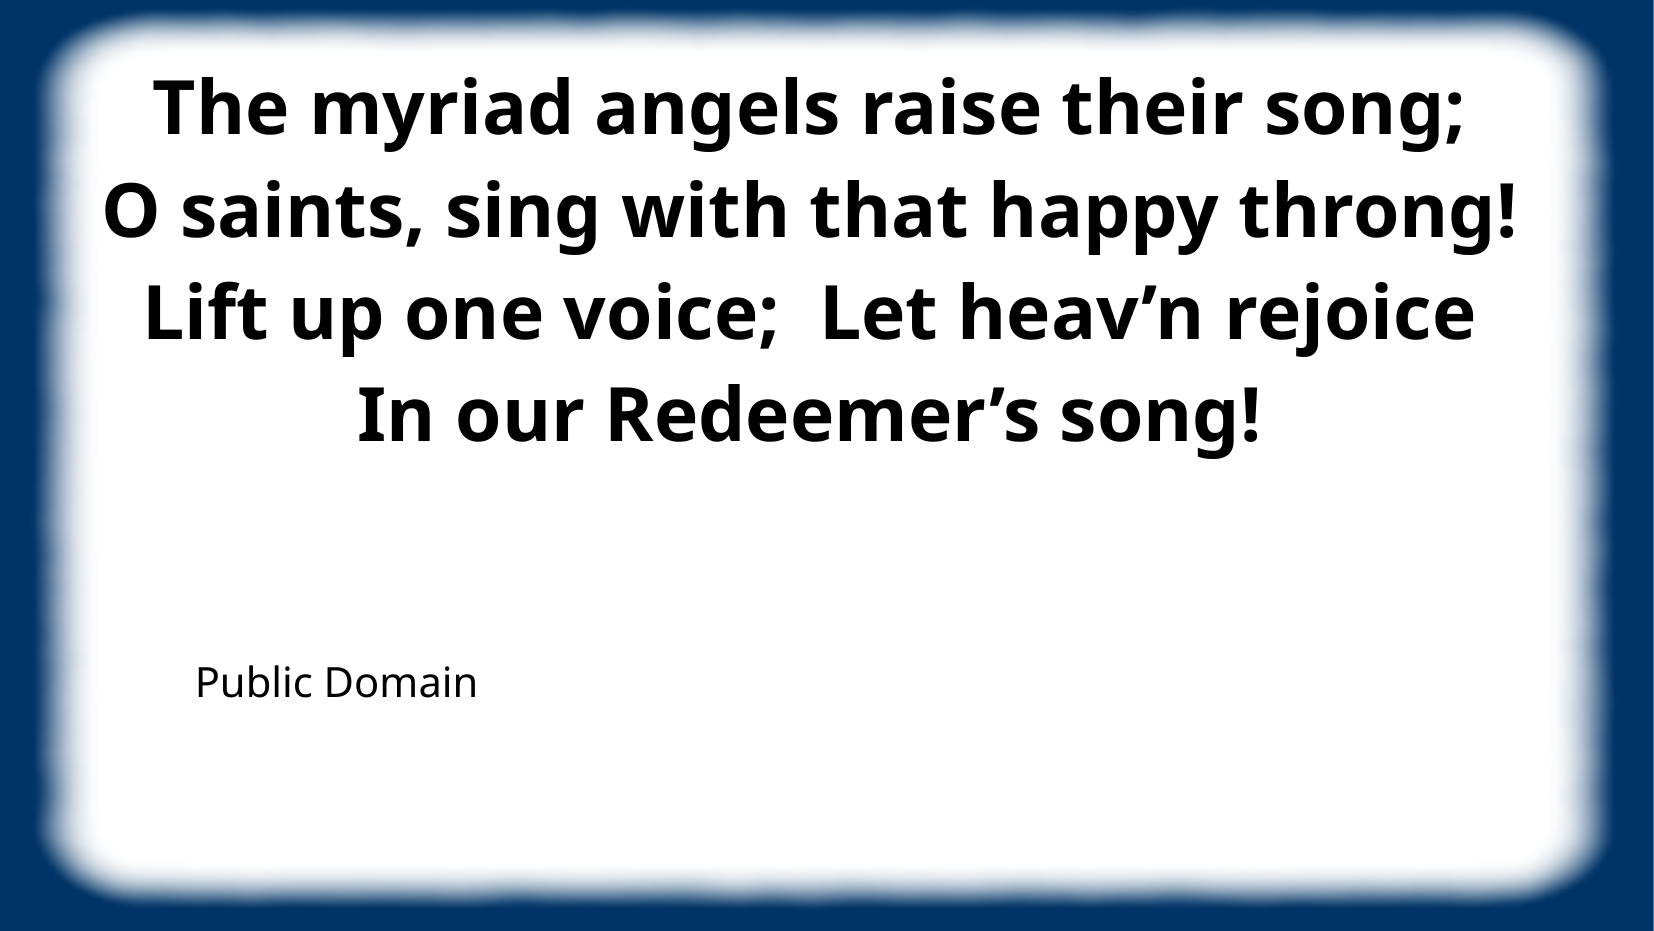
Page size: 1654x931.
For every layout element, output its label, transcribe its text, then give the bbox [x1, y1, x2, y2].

title The myriad angels raise their song; O saints, sing with that happy throng! Lift up one voice; Let heav’n rejoice In our Redeemer’s song! [75, 54, 1546, 543]
picture [0, 0, 1654, 931]
text_box Public Domain [180, 645, 496, 716]
